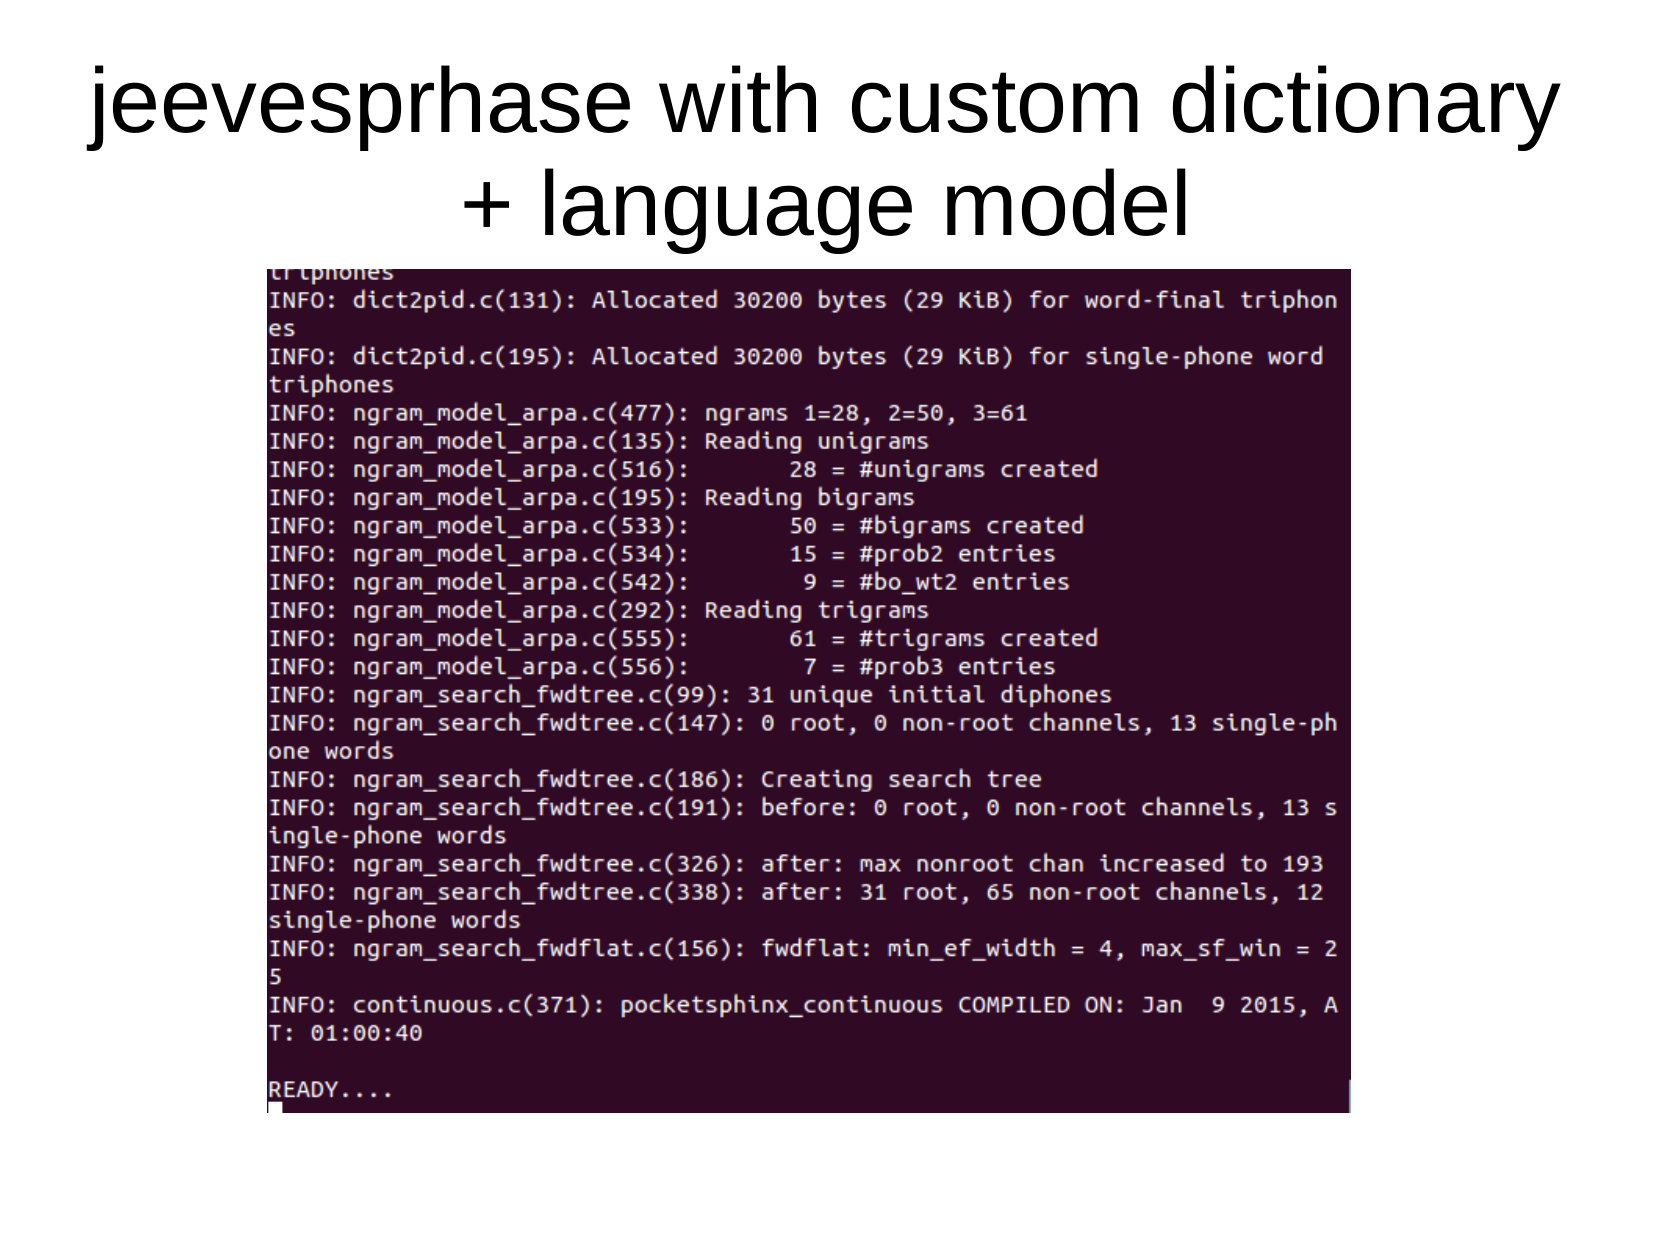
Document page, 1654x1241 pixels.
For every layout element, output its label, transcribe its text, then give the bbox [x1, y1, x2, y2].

title jeevesprhase with custom dictionary + language model [82, 46, 1571, 260]
picture [267, 269, 1351, 1113]
